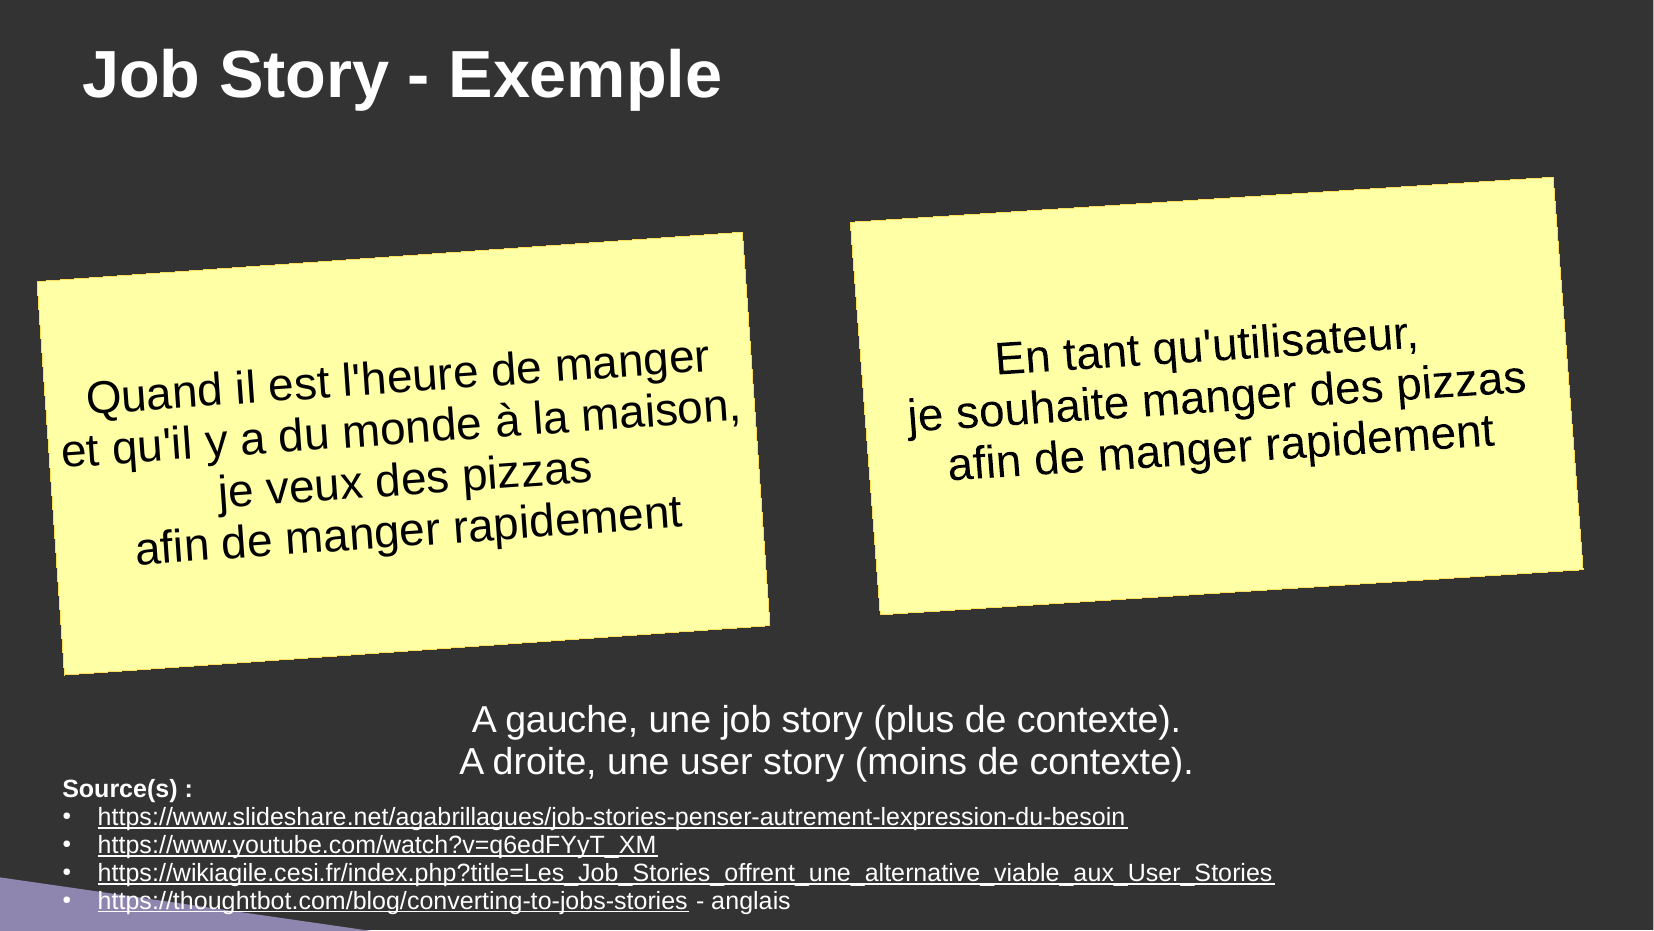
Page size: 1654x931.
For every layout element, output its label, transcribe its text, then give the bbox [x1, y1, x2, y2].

text_box En tant qu'utilisateur, je souhaite manger des pizzas afin de manger rapidement [850, 177, 1584, 615]
text_box Quand il est l'heure de manger et qu'il y a du monde à la maison, je veux des pizzas afin de manger rapidement [37, 232, 770, 676]
title Job Story - Exemple [82, 37, 1571, 122]
text_box A gauche, une job story (plus de contexte). A droite, une user story (moins de contexte). [410, 691, 1244, 767]
text_box [0, 877, 372, 931]
text_box Source(s) : https://www.slideshare.net/agabrillagues/job-stories-penser-autrement-lexpression-du-besoin https://www.youtube.com/watch?v=q6edFYyT_XM https://wikiagile.cesi.fr/index.php?title=Les_Job_Stories_offrent_une_alternative_viable_aux_User_Stories https://thoughtbot.com/blog/converting-to-jobs-stories - anglais [47, 767, 1533, 923]
